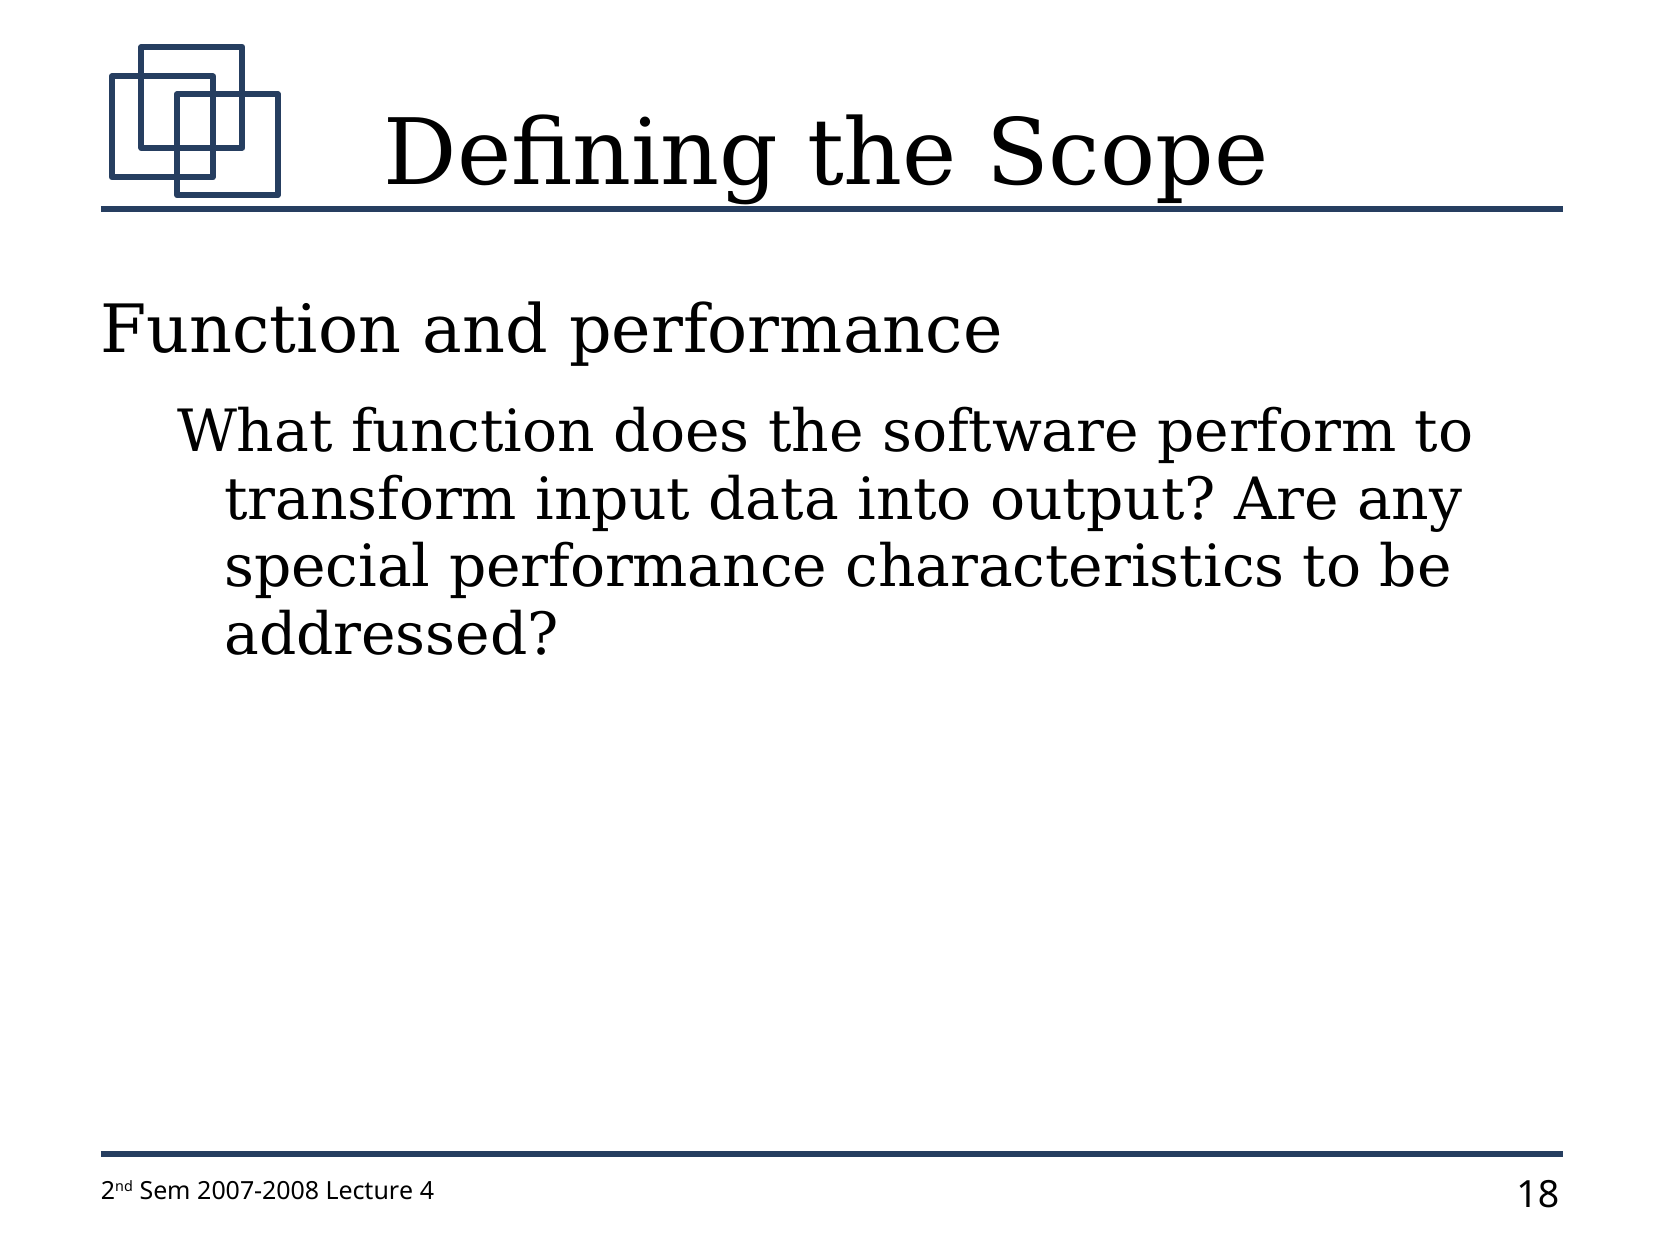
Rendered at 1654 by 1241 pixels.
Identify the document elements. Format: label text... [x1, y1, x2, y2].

title Defining the Scope [82, 49, 1571, 257]
list Function and performance What function does the software perform to transform input data into output? Are any special performance characteristics to be addressed? [82, 290, 1571, 1109]
